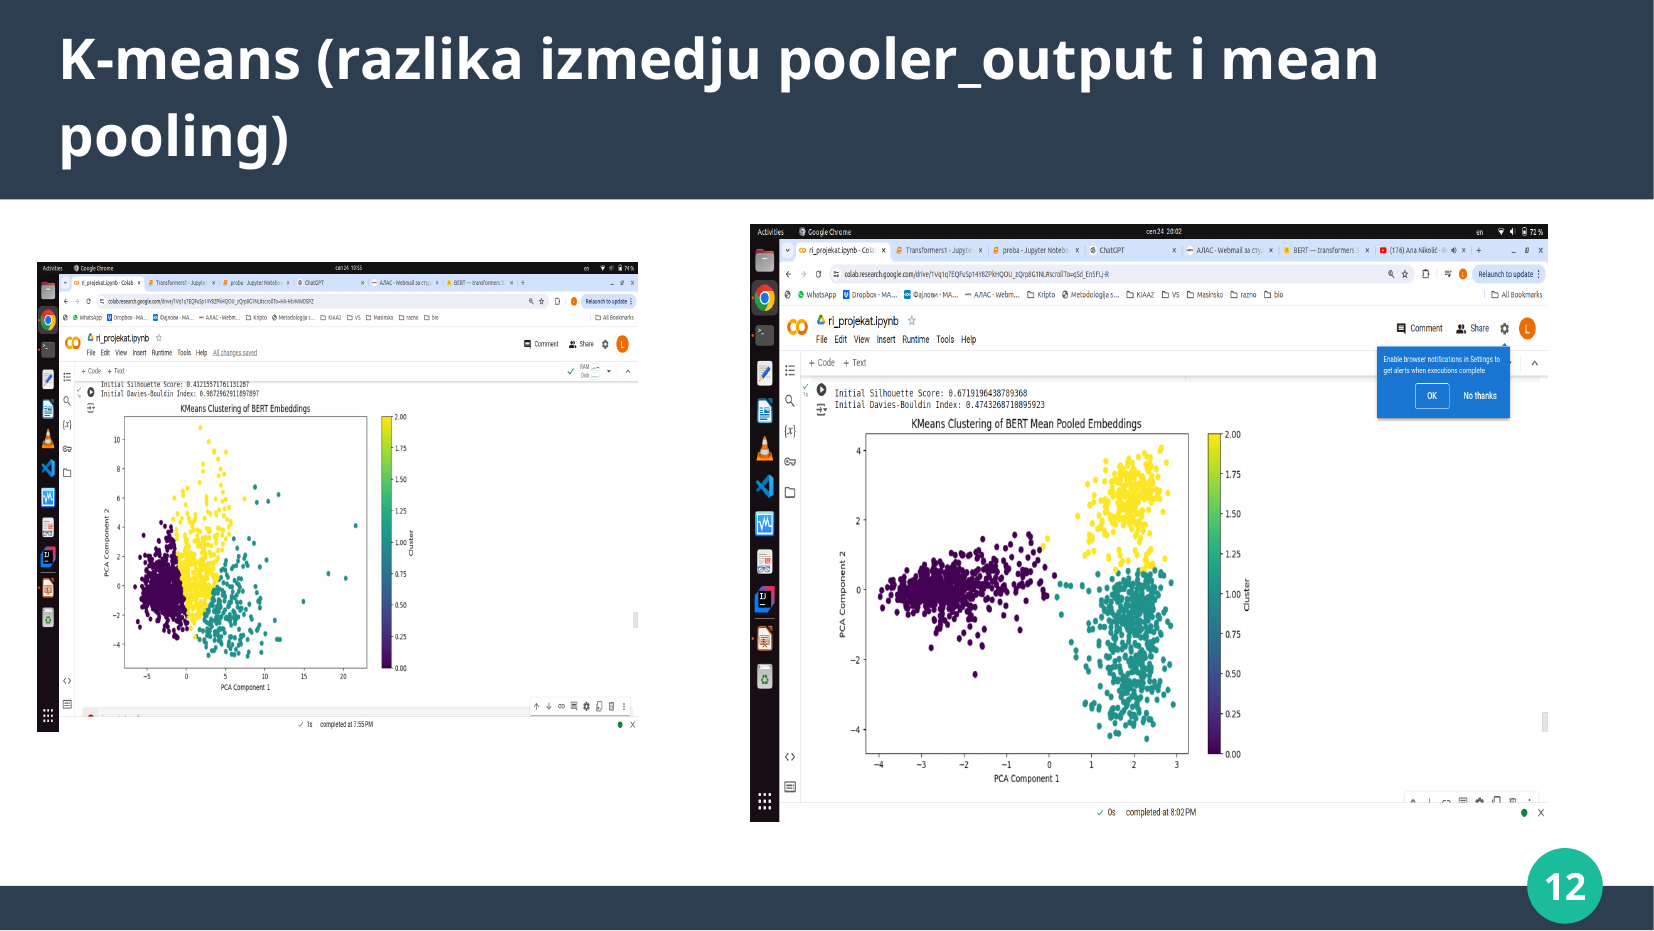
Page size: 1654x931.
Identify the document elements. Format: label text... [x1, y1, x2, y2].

picture [37, 262, 638, 732]
title K-means (razlika izmedju pooler_output i mean pooling) [59, 37, 1595, 155]
picture [750, 224, 1548, 822]
